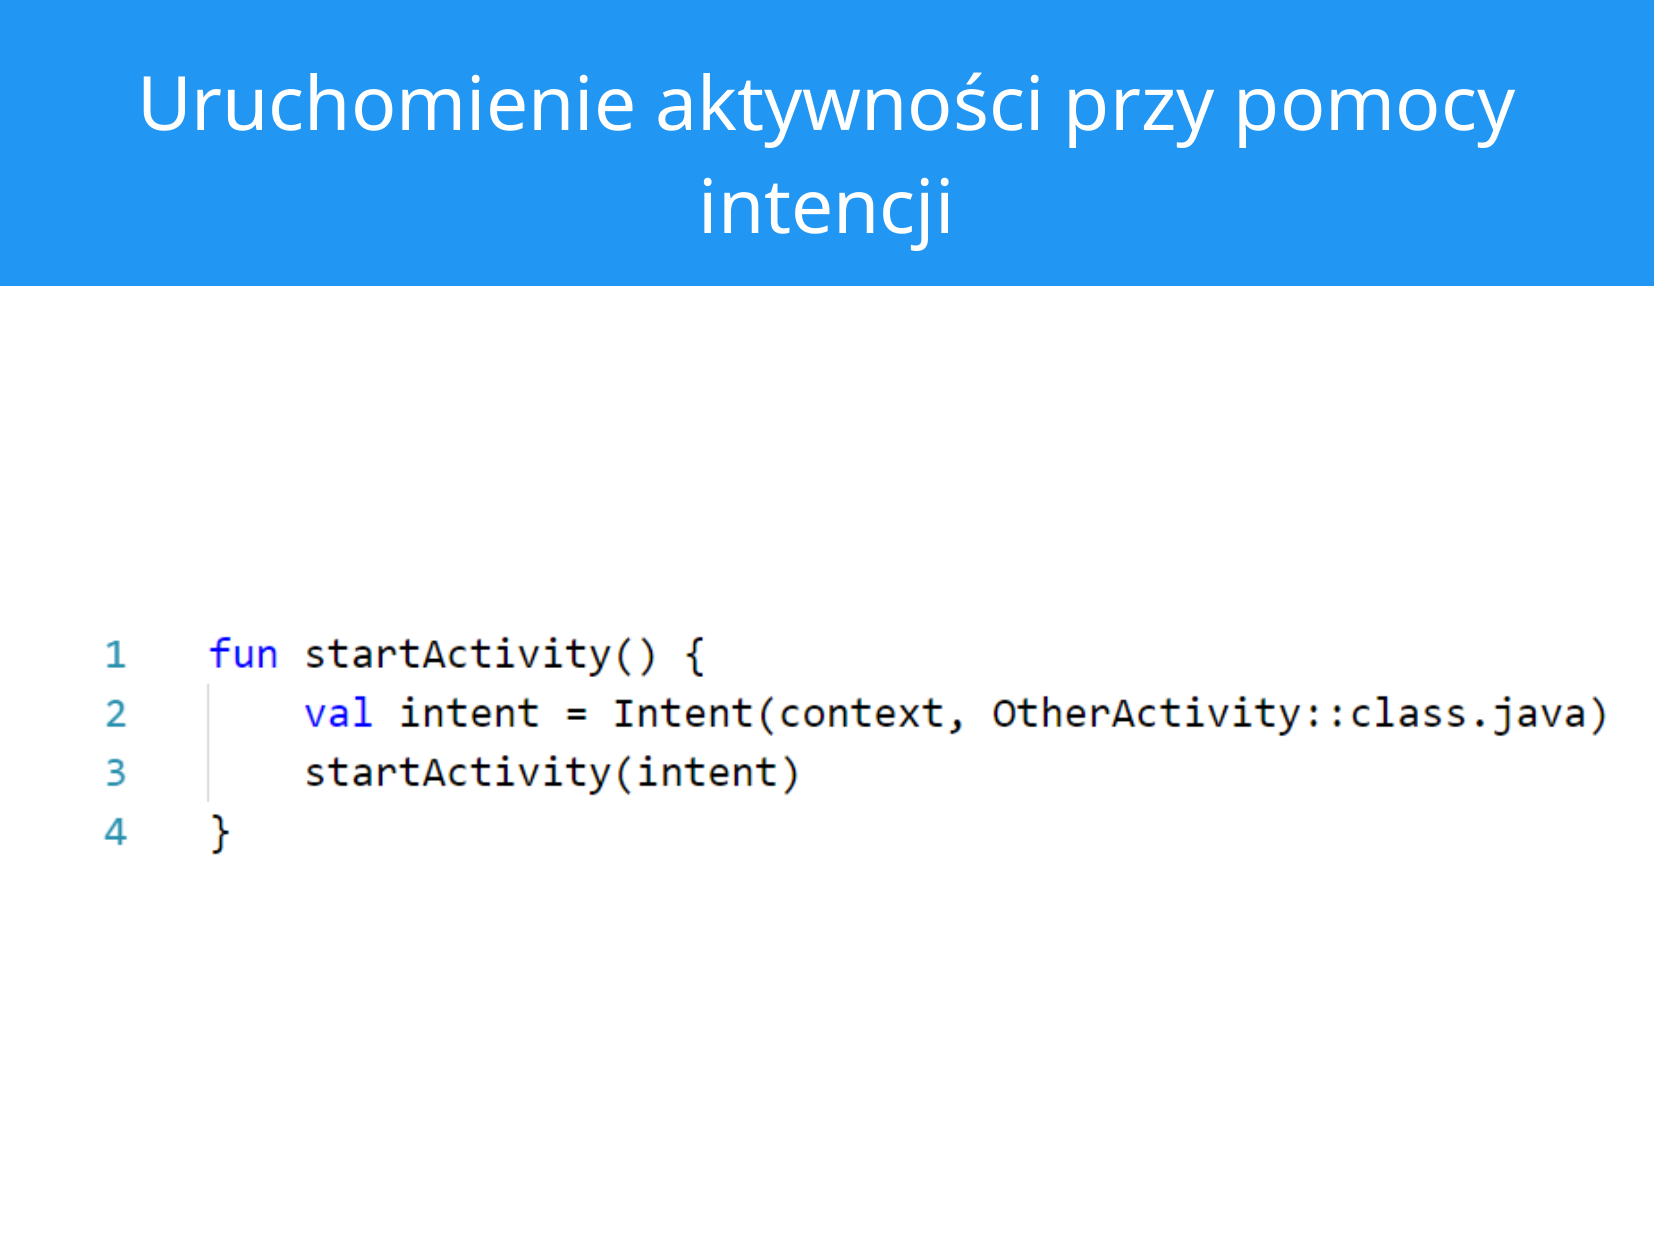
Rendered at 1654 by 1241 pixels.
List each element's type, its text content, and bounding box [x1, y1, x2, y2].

picture [2, 625, 1654, 875]
title Uruchomienie aktywności przy pomocy intencji [82, 49, 1571, 257]
